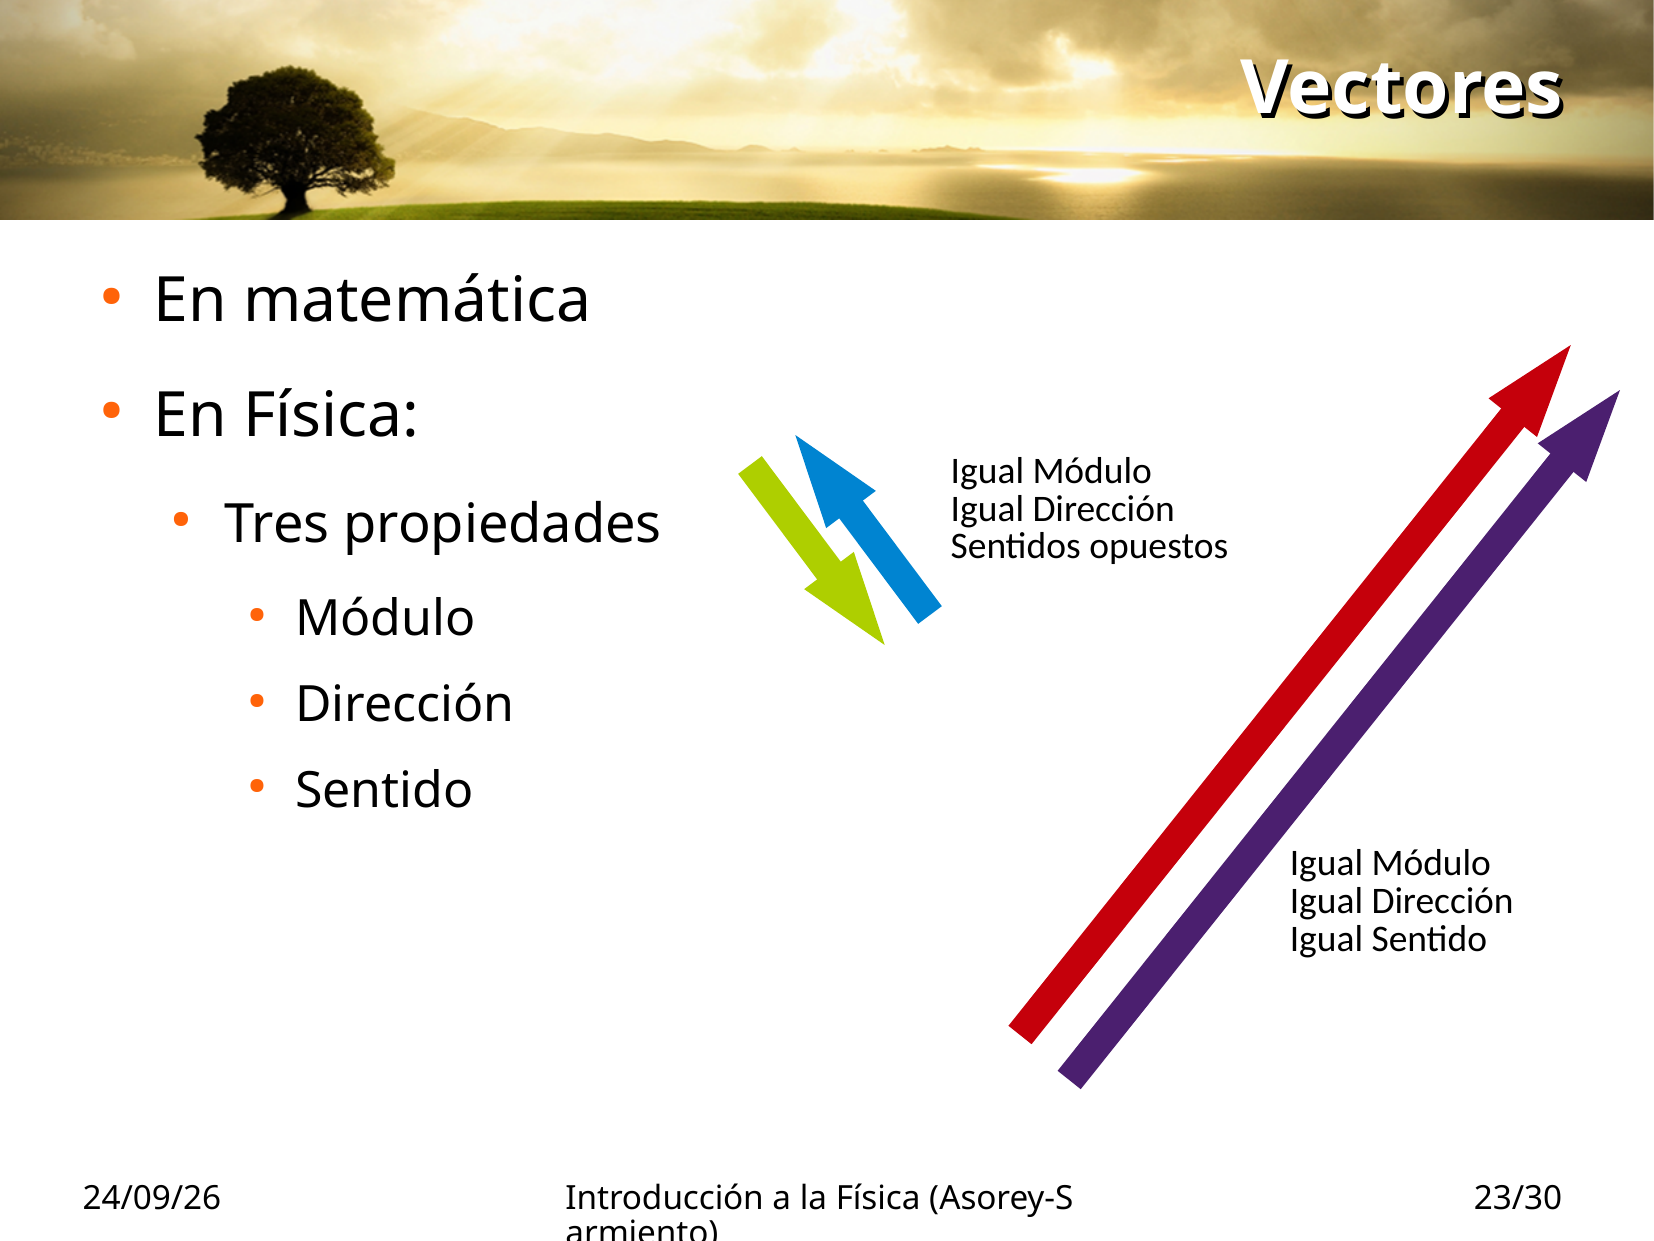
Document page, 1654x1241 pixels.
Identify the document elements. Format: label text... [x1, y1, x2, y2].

text_box Igual Módulo Igual Dirección Igual Sentido [1275, 840, 1585, 993]
picture [0, 0, 1654, 220]
title Vectores [75, 19, 1564, 151]
list En matemática En Física: Tres propiedades Módulo Dirección Sentido [1281, 477, 1571, 840]
text_box Igual Módulo Igual Dirección Sentidos opuestos [935, 447, 1310, 601]
list En matemática En Física: Tres propiedades Módulo Dirección Sentido [82, 255, 1571, 1171]
